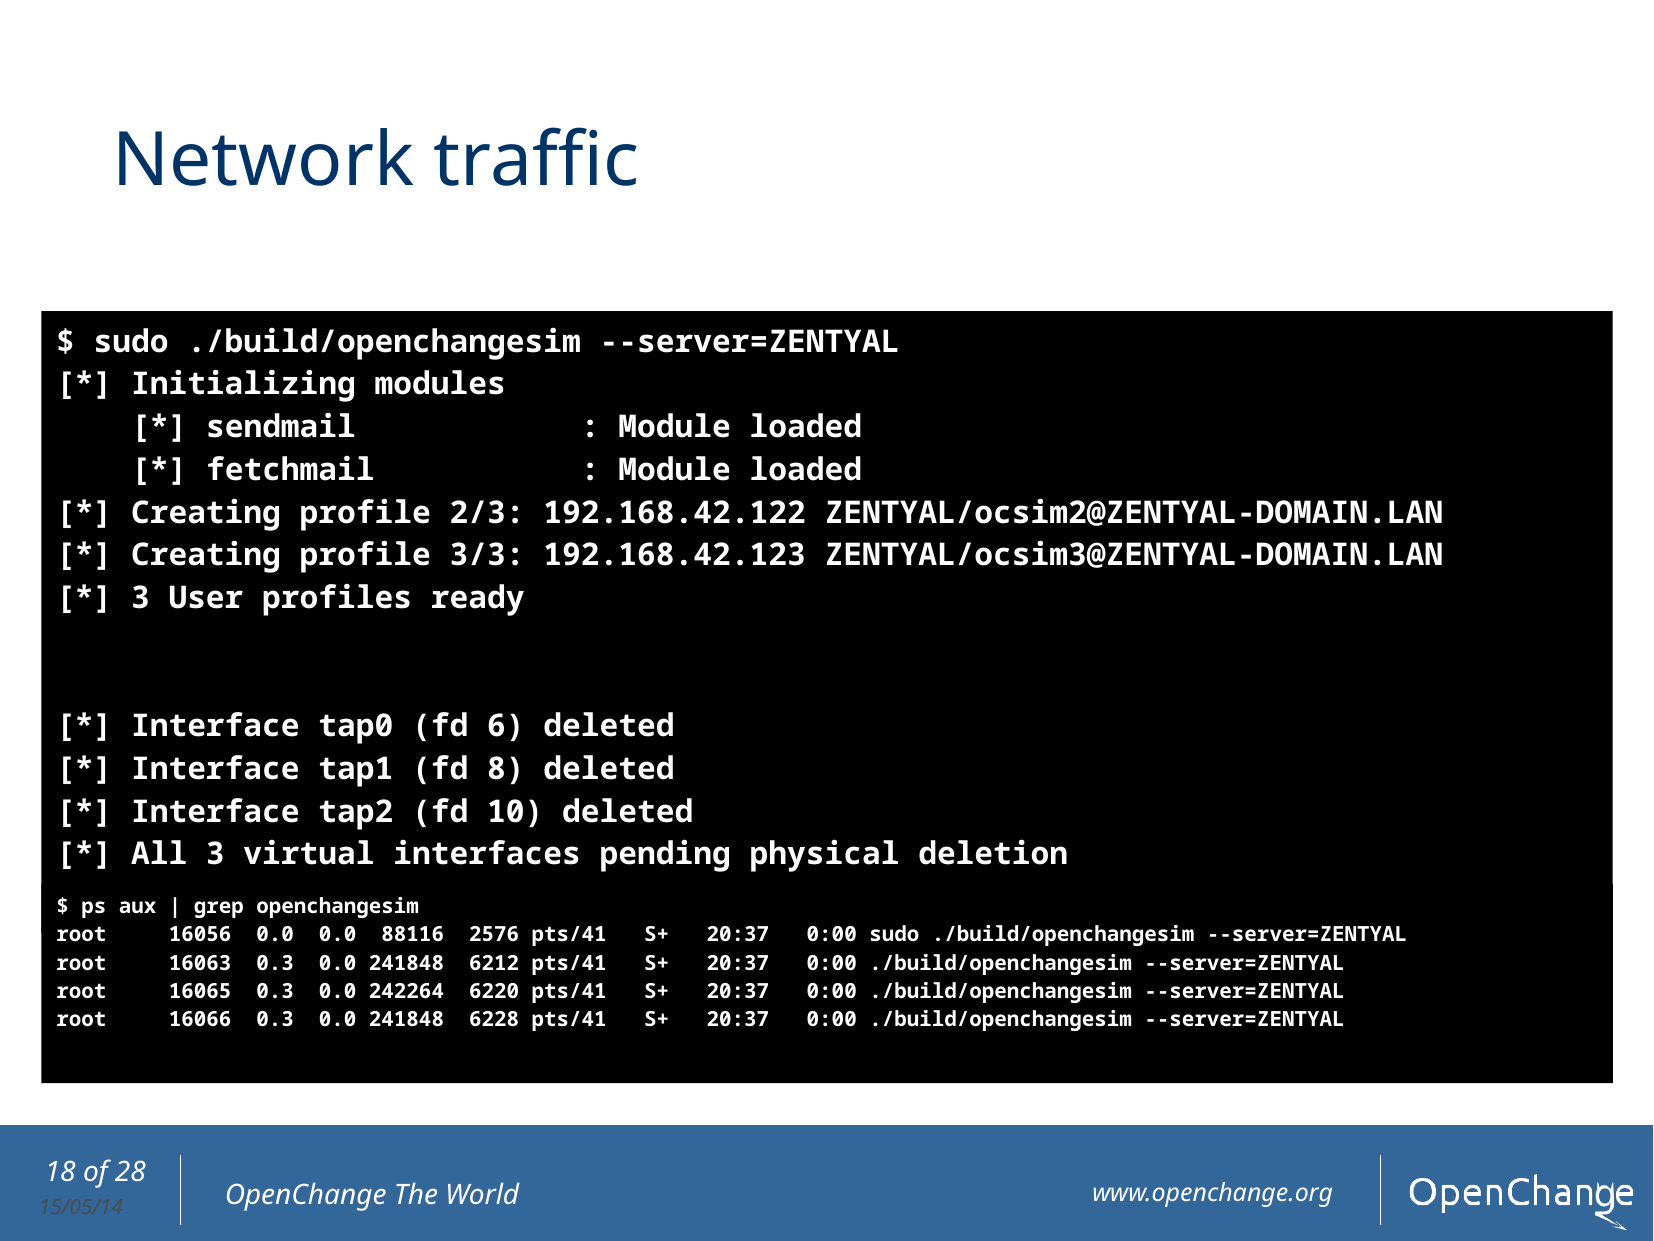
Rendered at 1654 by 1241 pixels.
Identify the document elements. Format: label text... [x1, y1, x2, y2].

text_box $ ps aux | grep openchangesim root 16056 0.0 0.0 88116 2576 pts/41 S+ 20:37 0:00 sudo ./build/openchangesim --server=ZENTYAL root 16063 0.3 0.0 241848 6212 pts/41 S+ 20:37 0:00 ./build/openchangesim --server=ZENTYAL root 16065 0.3 0.0 242264 6220 pts/41 S+ 20:37 0:00 ./build/openchangesim --server=ZENTYAL root 16066 0.3 0.0 241848 6228 pts/41 S+ 20:37 0:00 ./build/openchangesim --server=ZENTYAL [41, 883, 1613, 1054]
text_box $ sudo ./build/openchangesim --server=ZENTYAL [*] Initializing modules [*] sendmail : Module loaded [*] fetchmail : Module loaded [*] Creating profile 2/3: 192.168.42.122 ZENTYAL/ocsim2@ZENTYAL-DOMAIN.LAN [*] Creating profile 3/3: 192.168.42.123 ZENTYAL/ocsim3@ZENTYAL-DOMAIN.LAN [*] 3 User profiles ready [*] Interface tap0 (fd 6) deleted [*] Interface tap1 (fd 8) deleted [*] Interface tap2 (fd 10) deleted [*] All 3 virtual interfaces pending physical deletion [41, 311, 1613, 831]
picture [1407, 1167, 1654, 1230]
title Network traffic [112, 105, 1523, 208]
